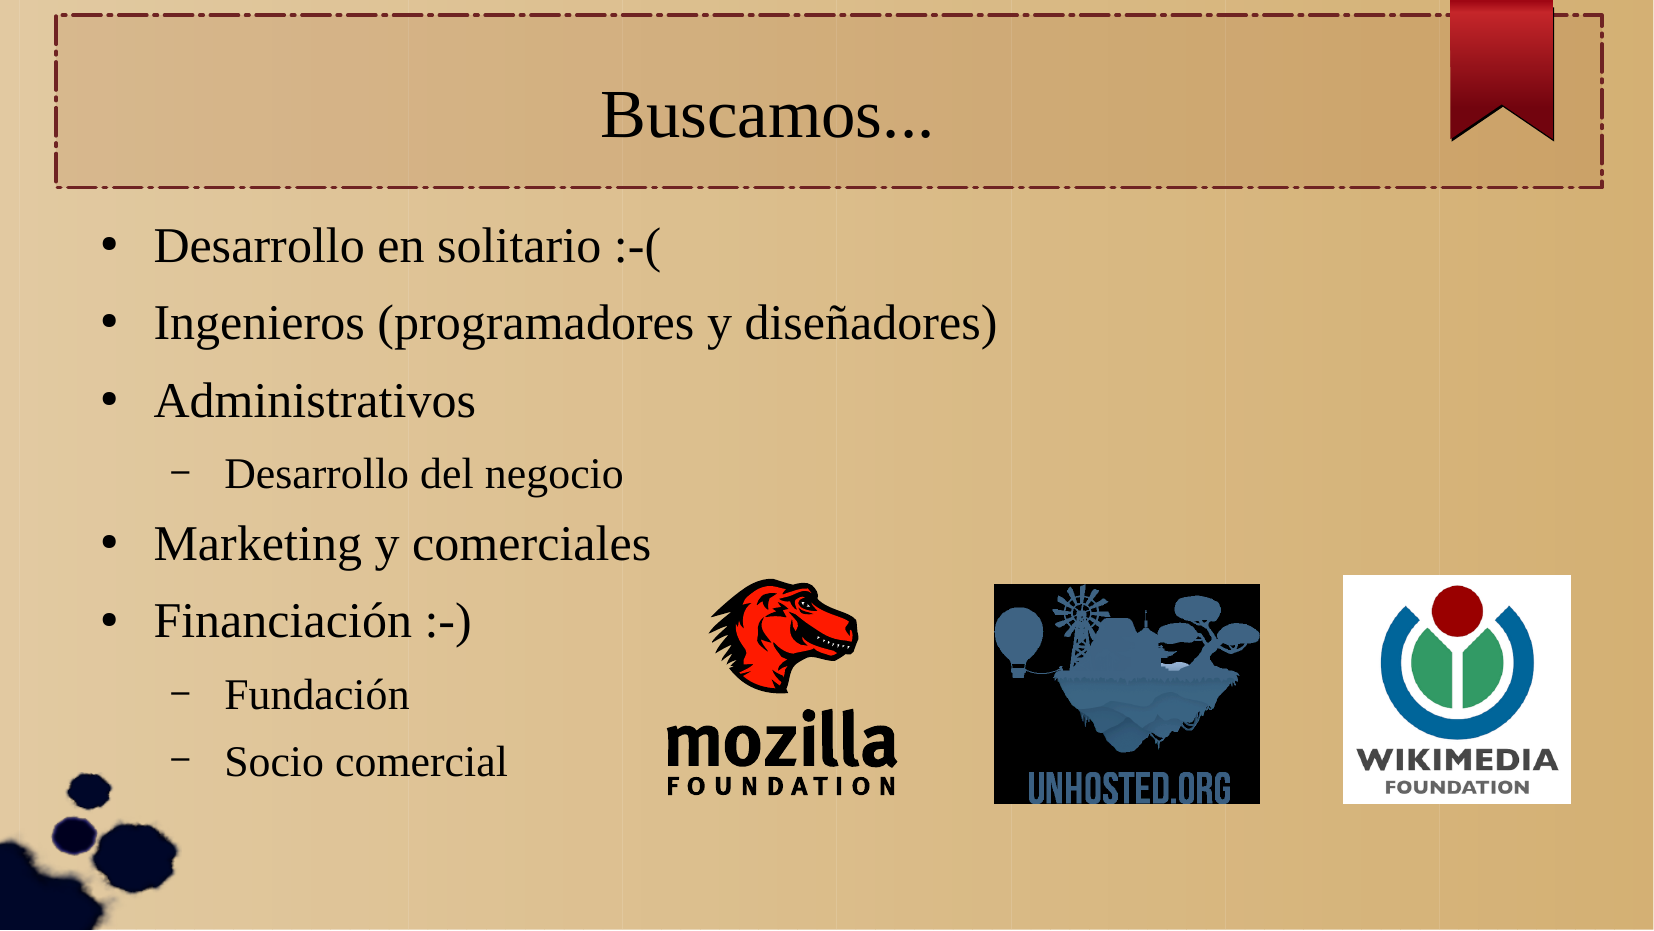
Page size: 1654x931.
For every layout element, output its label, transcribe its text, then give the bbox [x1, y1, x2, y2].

picture [1343, 575, 1571, 804]
list Desarrollo en solitario :-( Ingenieros (programadores y diseñadores) Administrativos Desarrollo del negocio Marketing y comerciales Financiación :-) Fundación Socio comercial [82, 217, 1538, 851]
picture [666, 578, 898, 796]
picture [994, 584, 1260, 804]
title Buscamos... [82, 37, 1453, 193]
